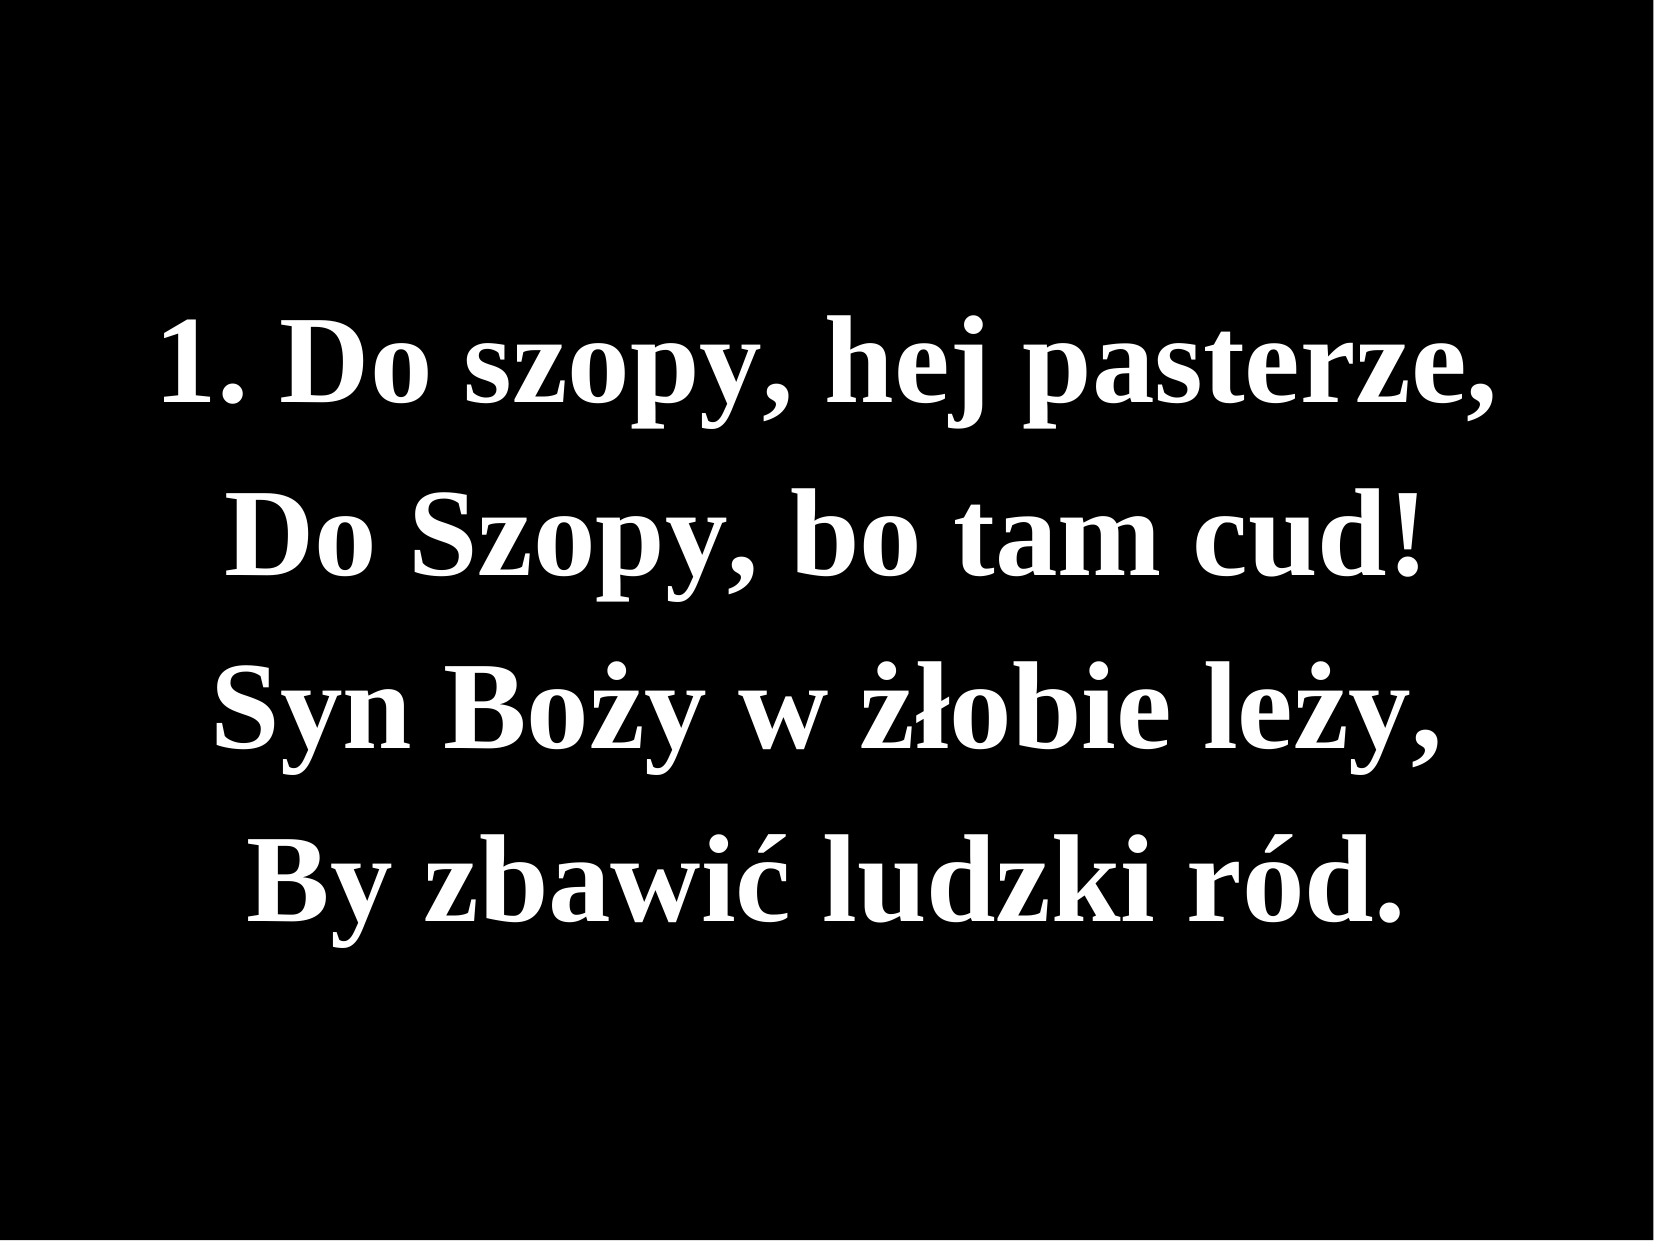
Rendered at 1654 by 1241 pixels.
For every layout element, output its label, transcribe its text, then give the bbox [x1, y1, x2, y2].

title 1. Do szopy, hej pasterze, ppp Do Szopy, bo tam cud! ppp Syn Boży w żłobie leży, ppp By zbawić ludzki ród. [0, 0, 1654, 1241]
